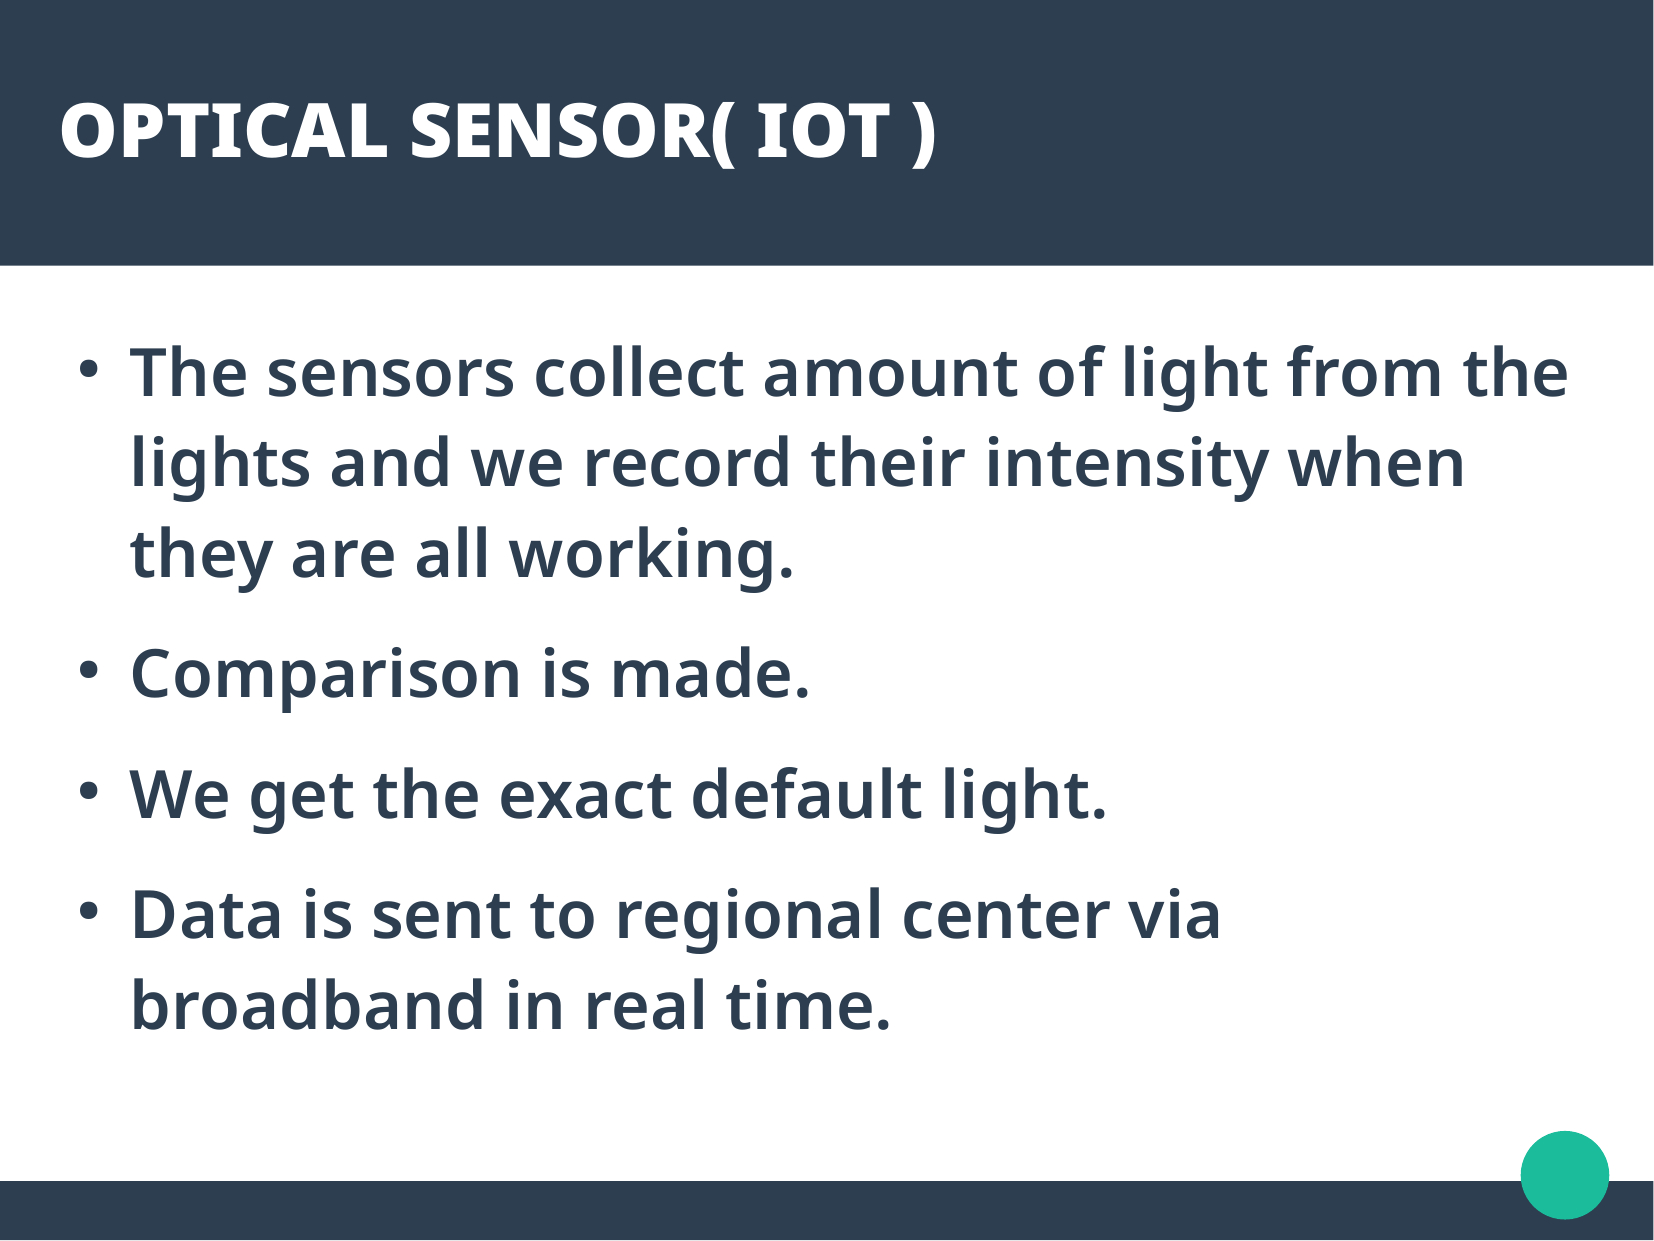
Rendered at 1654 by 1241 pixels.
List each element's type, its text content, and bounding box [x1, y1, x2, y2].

title OPTICAL SENSOR( IOT ) [59, 49, 1595, 207]
list The sensors collect amount of light from the lights and we record their intensity when they are all working. Comparison is made. We get the exact default light. Data is sent to regional center via broadband in real time. [59, 324, 1595, 1152]
